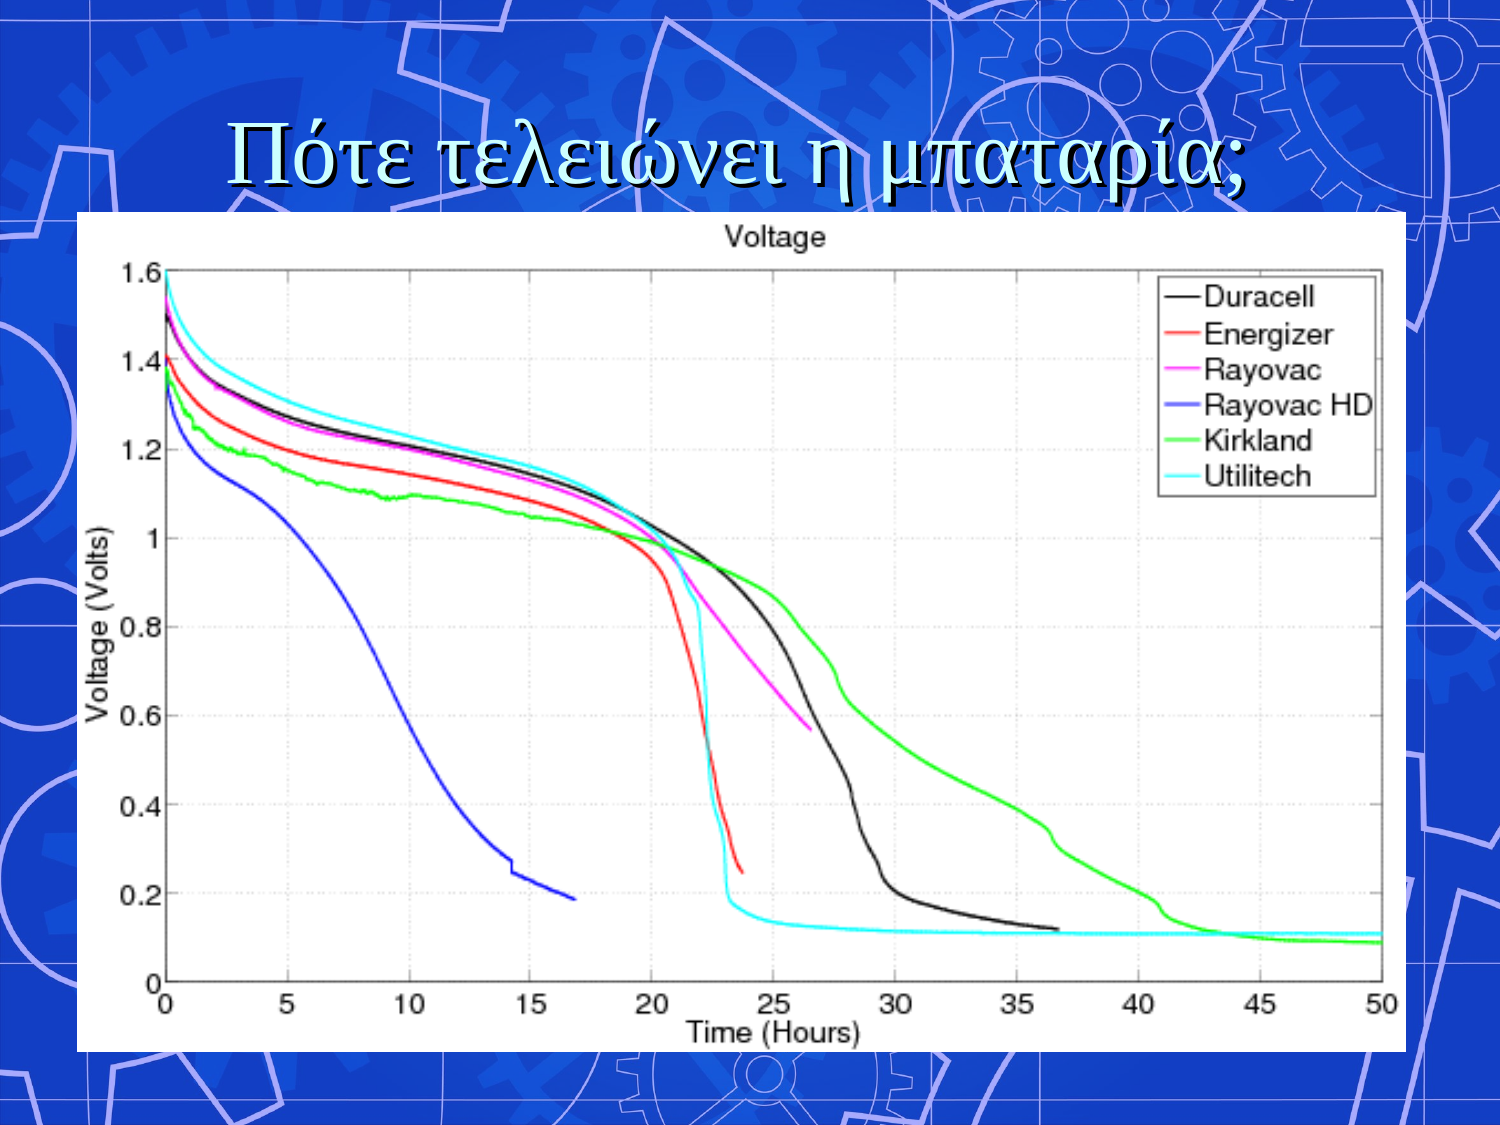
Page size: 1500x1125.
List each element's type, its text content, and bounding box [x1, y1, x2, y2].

title Πότε τελειώνει η μπαταρία; [35, 83, 1441, 179]
picture [77, 212, 1406, 1052]
